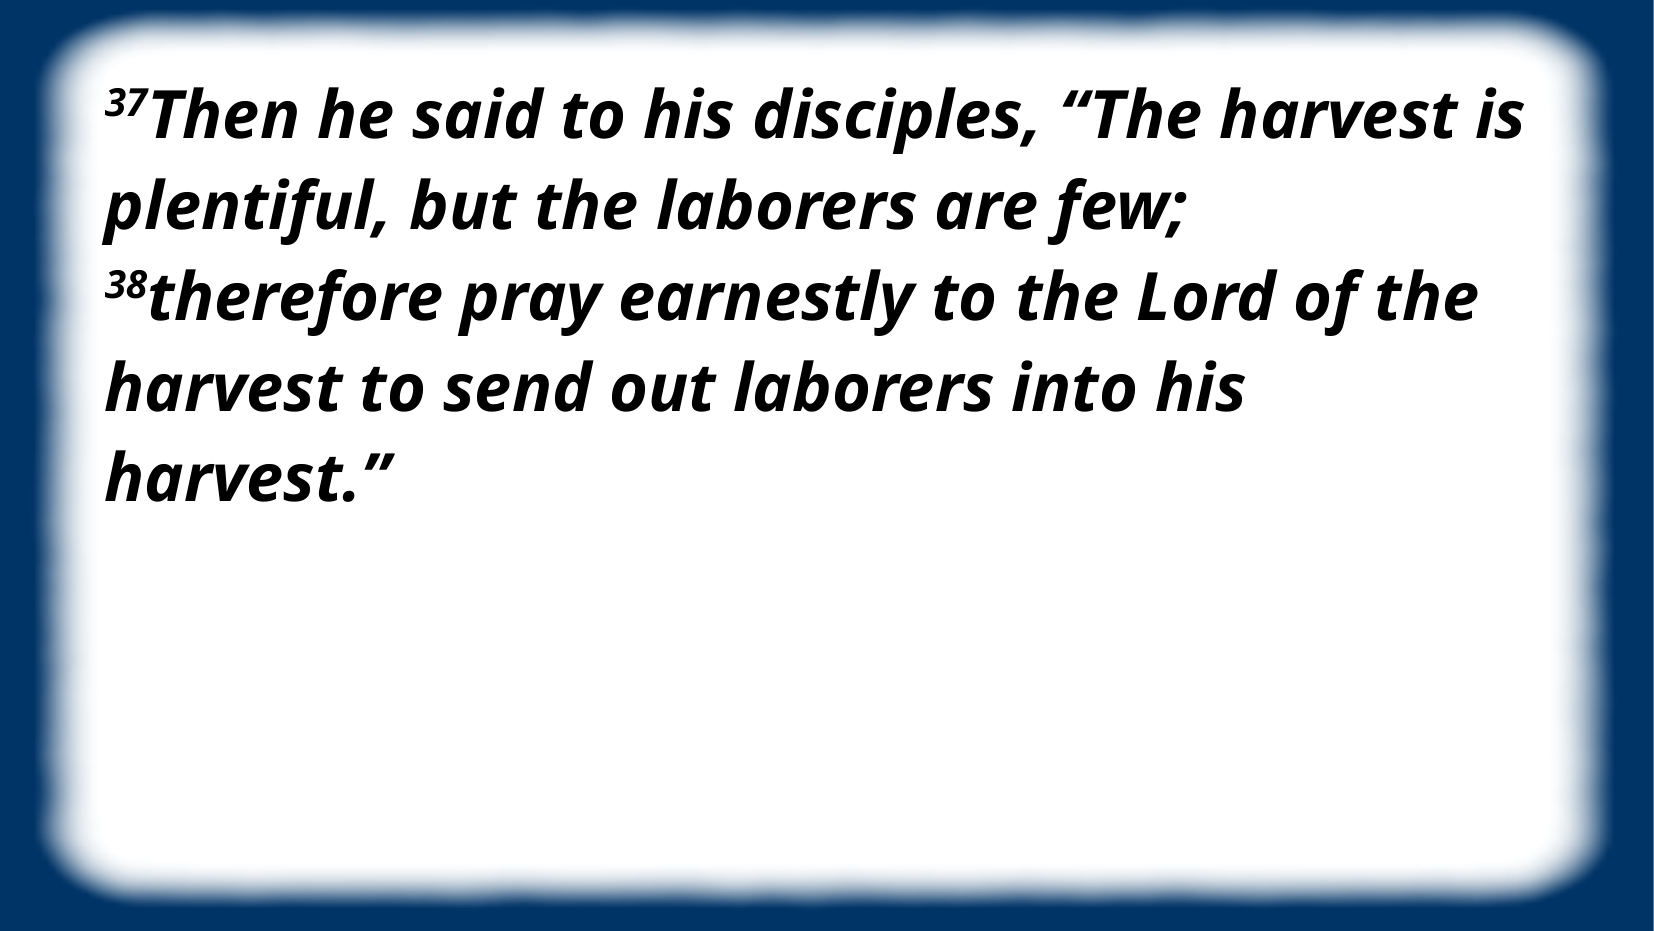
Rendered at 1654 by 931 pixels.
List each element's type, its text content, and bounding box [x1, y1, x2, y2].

text_box 37Then he said to his disciples, “The harvest is plentiful, but the laborers are few; 38therefore pray earnestly to the Lord of the harvest to send out laborers into his harvest.” [90, 60, 1546, 430]
picture [0, 0, 1654, 931]
